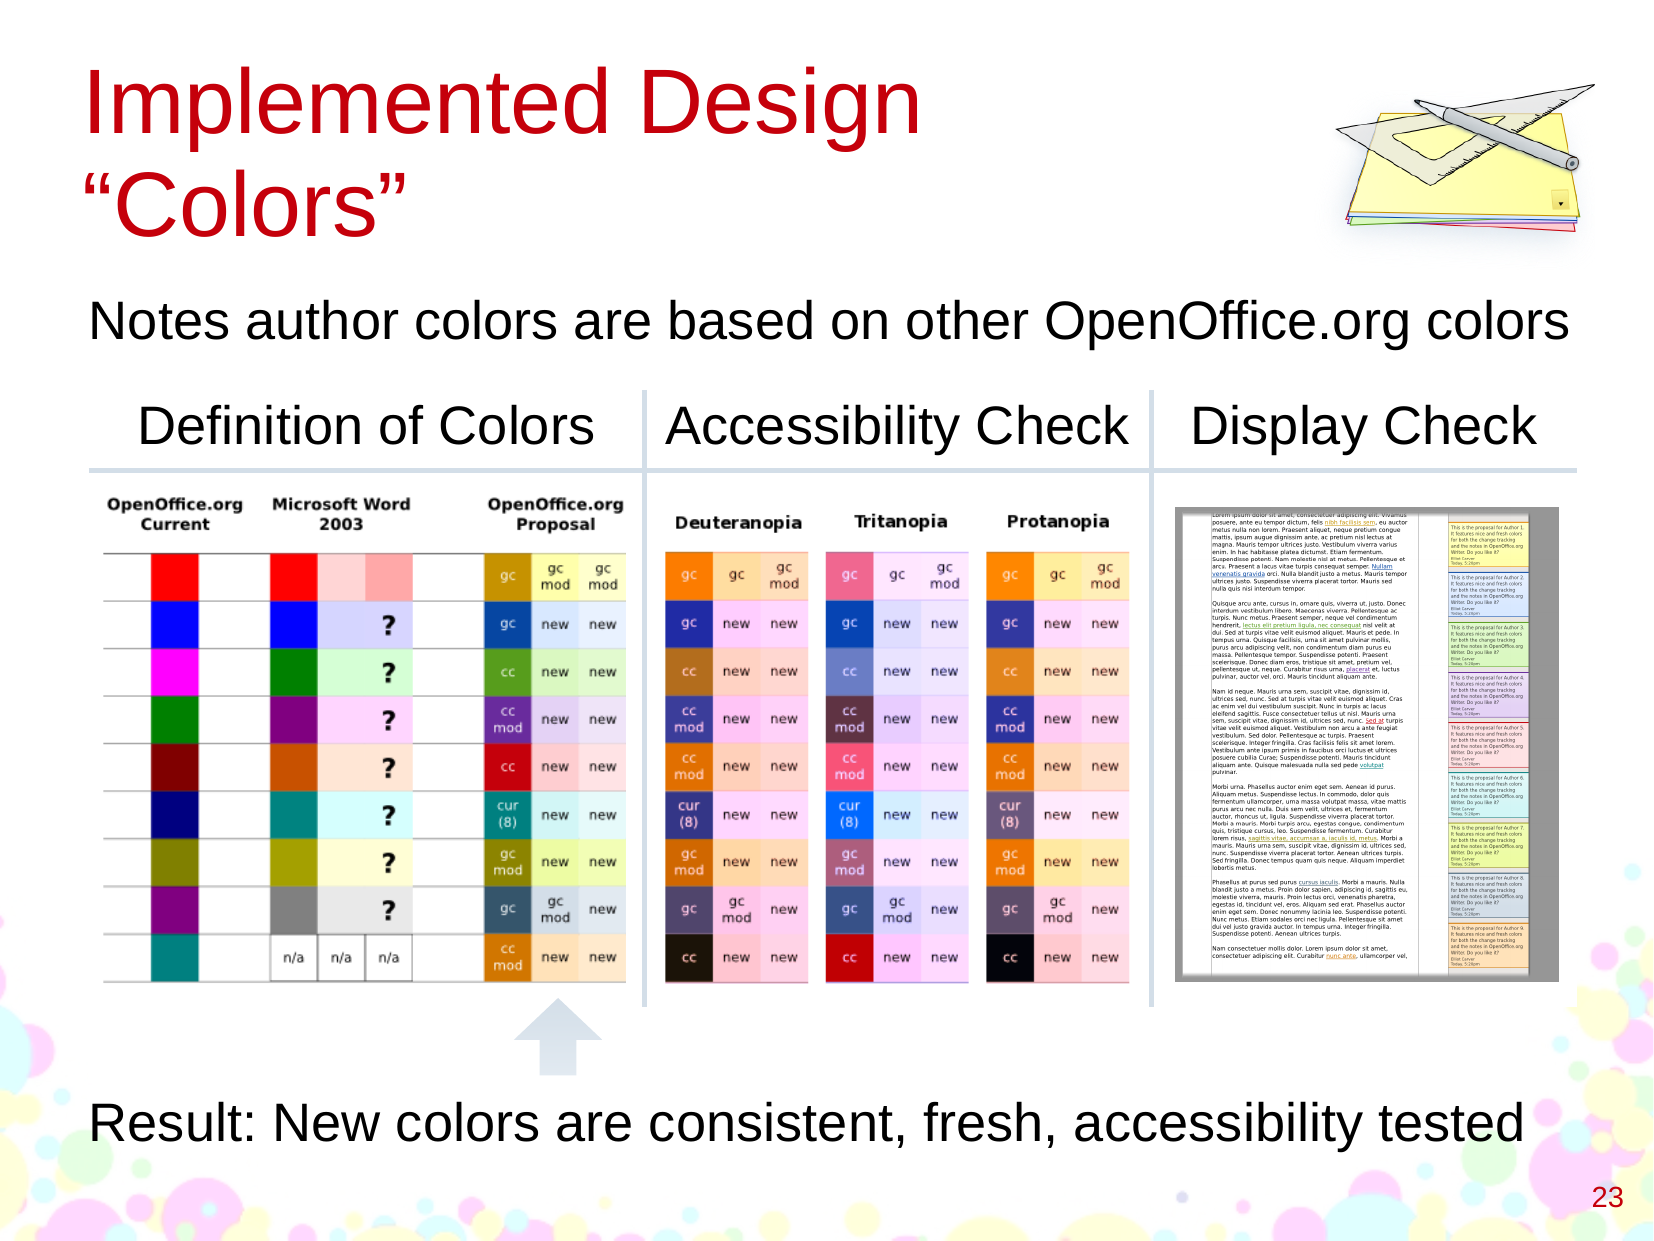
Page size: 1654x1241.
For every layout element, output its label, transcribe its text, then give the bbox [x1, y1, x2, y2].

table_header Accessibility Check [647, 390, 1149, 468]
list Result: New colors are consistent, fresh, accessibility tested [88, 1092, 1578, 1182]
table_header Definition of Colors [89, 390, 642, 468]
list Notes author colors are based on other OpenOffice.org colors [88, 290, 1577, 355]
title Implemented Design “Colors” [82, 49, 1258, 257]
table_cell [647, 473, 1149, 1007]
picture [1175, 507, 1559, 982]
text_box [513, 997, 603, 1076]
picture [103, 484, 626, 987]
picture [660, 484, 1143, 984]
picture [1314, 40, 1595, 278]
table_cell [1154, 473, 1577, 1007]
table_cell [89, 473, 642, 1007]
table_header Display Check [1154, 390, 1577, 468]
